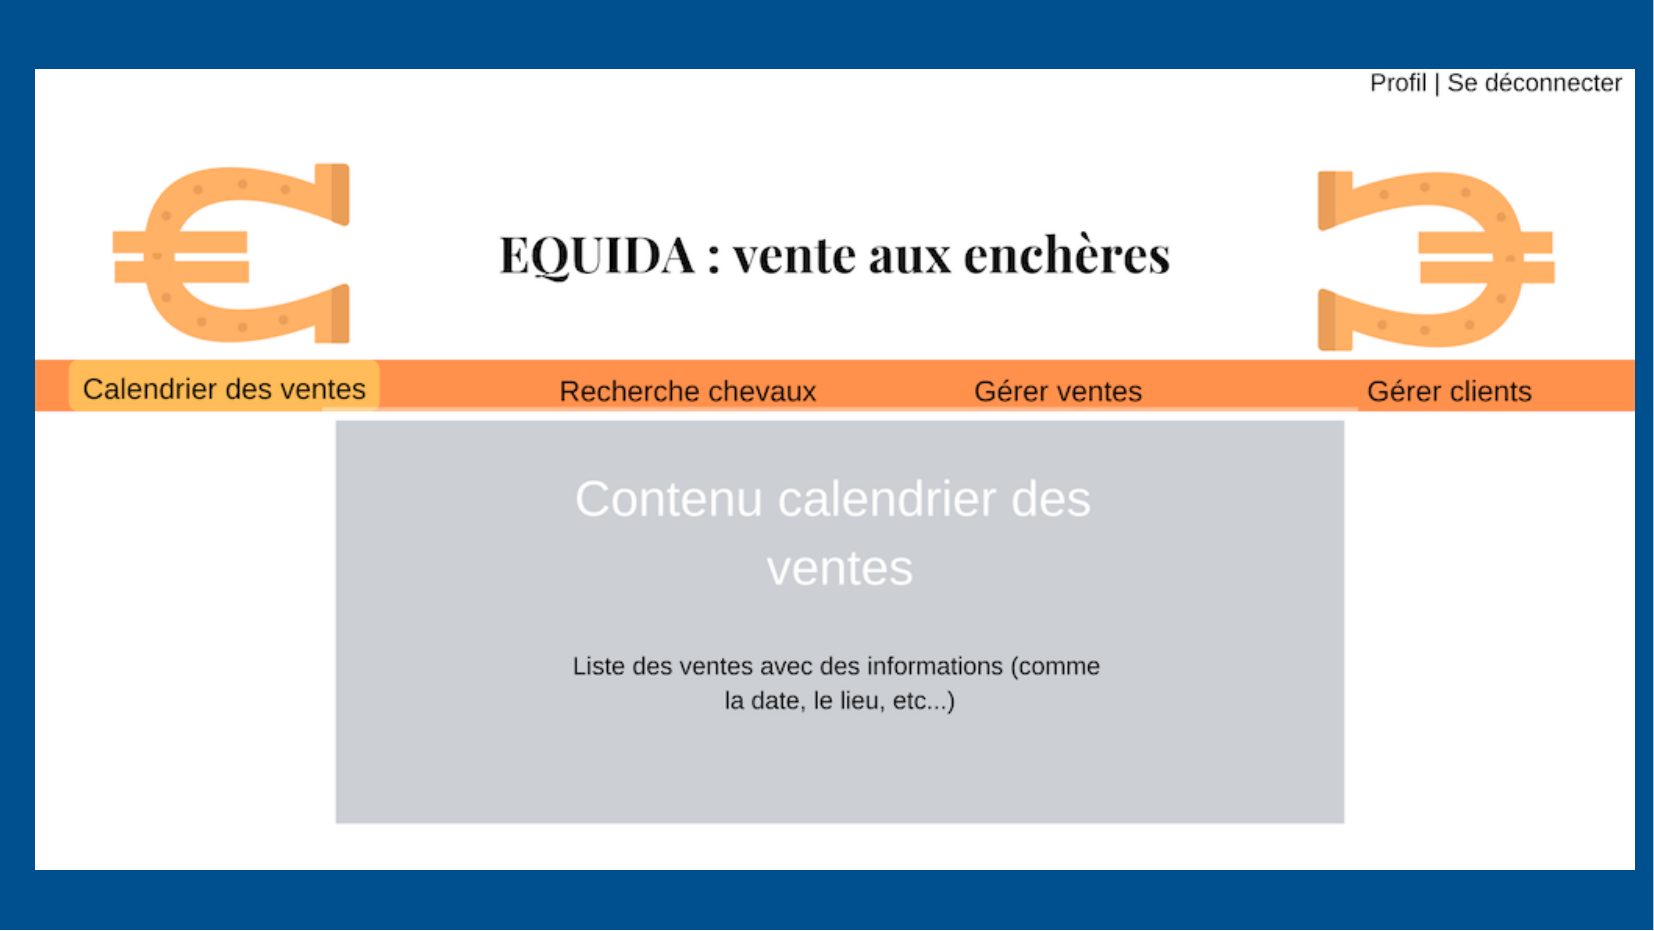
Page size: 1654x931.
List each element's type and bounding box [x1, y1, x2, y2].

picture [35, 69, 1635, 870]
